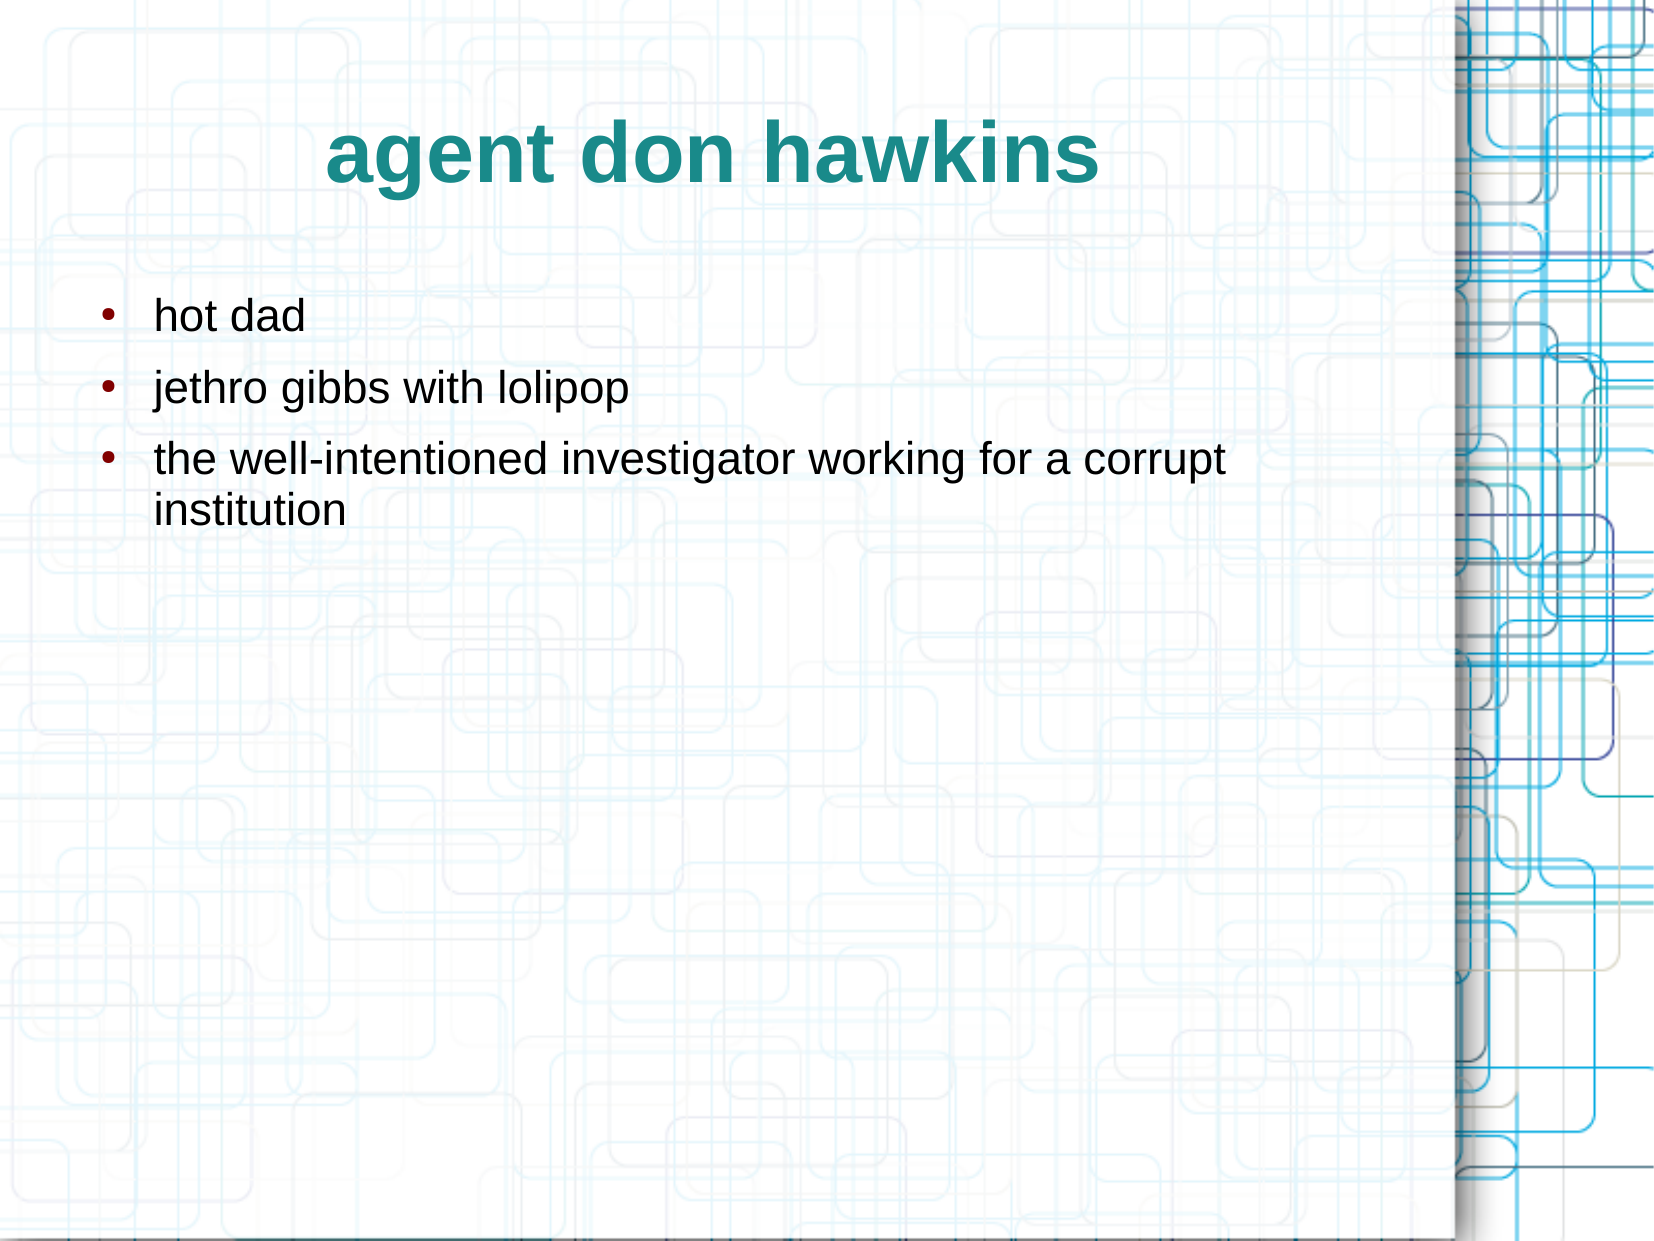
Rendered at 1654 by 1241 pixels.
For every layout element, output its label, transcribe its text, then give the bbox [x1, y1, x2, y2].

title agent don hawkins [59, 49, 1418, 257]
list hot dad jethro gibbs with lolipop the well-intentioned investigator working for a corrupt institution [82, 290, 1418, 1109]
picture [0, 0, 1654, 1241]
